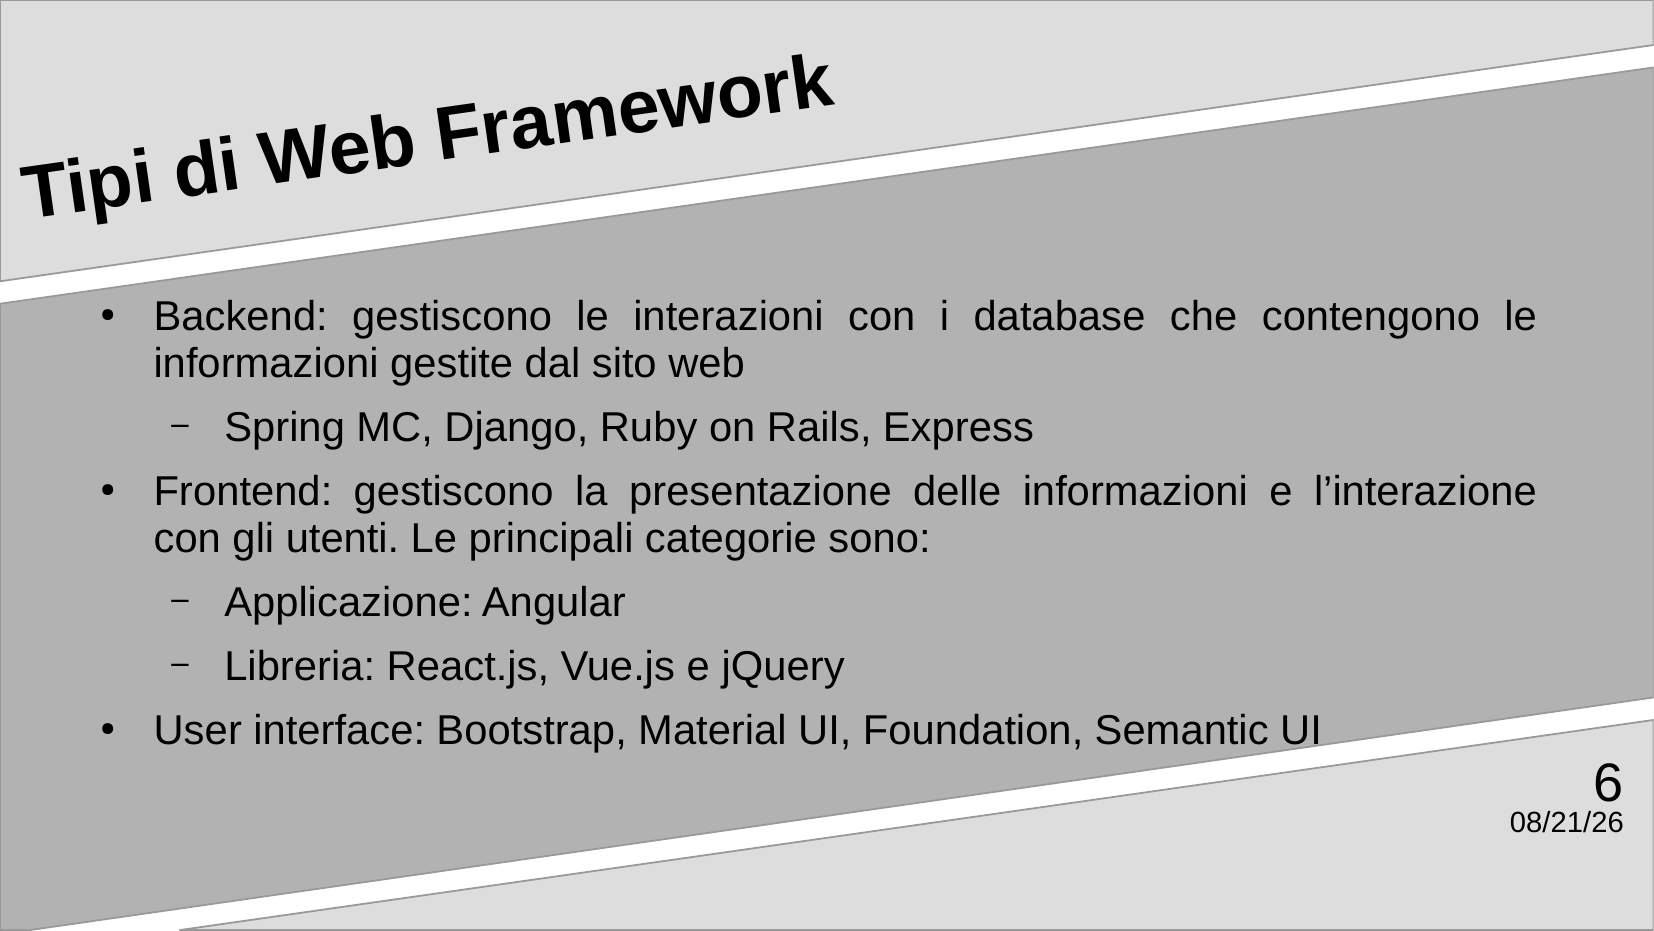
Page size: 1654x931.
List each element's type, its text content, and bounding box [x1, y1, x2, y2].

title Tipi di Web Framework [11, 0, 1496, 272]
list Backend: gestiscono le interazioni con i database che contengono le informazioni gestite dal sito web Spring MC, Django, Ruby on Rails, Express Frontend: gestiscono la presentazione delle informazioni e l’interazione con gli utenti. Le principali categorie sono: Applicazione: Angular Libreria: React.js, Vue.js e jQuery User interface: Bootstrap, Material UI, Foundation, Semantic UI [82, 292, 1538, 833]
